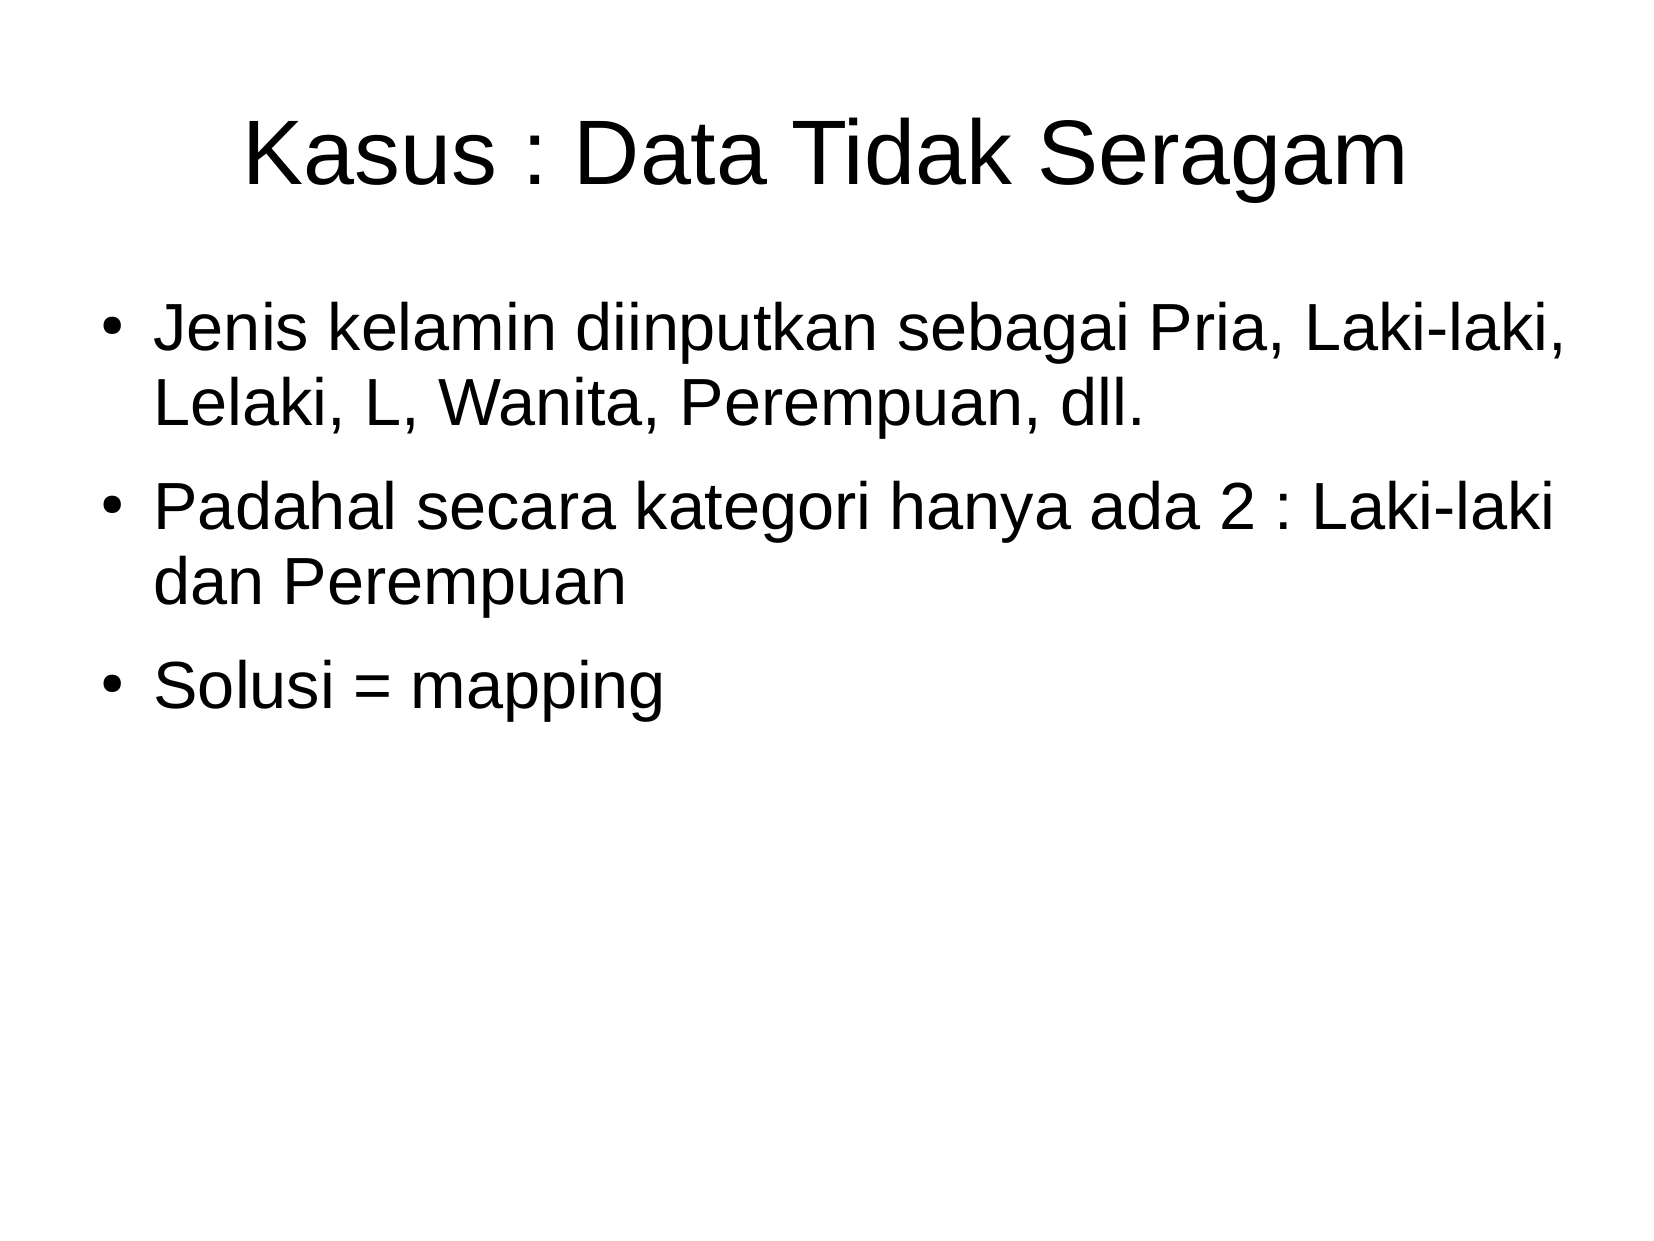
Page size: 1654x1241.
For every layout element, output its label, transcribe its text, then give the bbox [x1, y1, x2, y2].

list Jenis kelamin diinputkan sebagai Pria, Laki-laki, Lelaki, L, Wanita, Perempuan, dll. Padahal secara kategori hanya ada 2 : Laki-laki dan Perempuan Solusi = mapping [82, 290, 1571, 1010]
title Kasus : Data Tidak Seragam [82, 49, 1571, 257]
